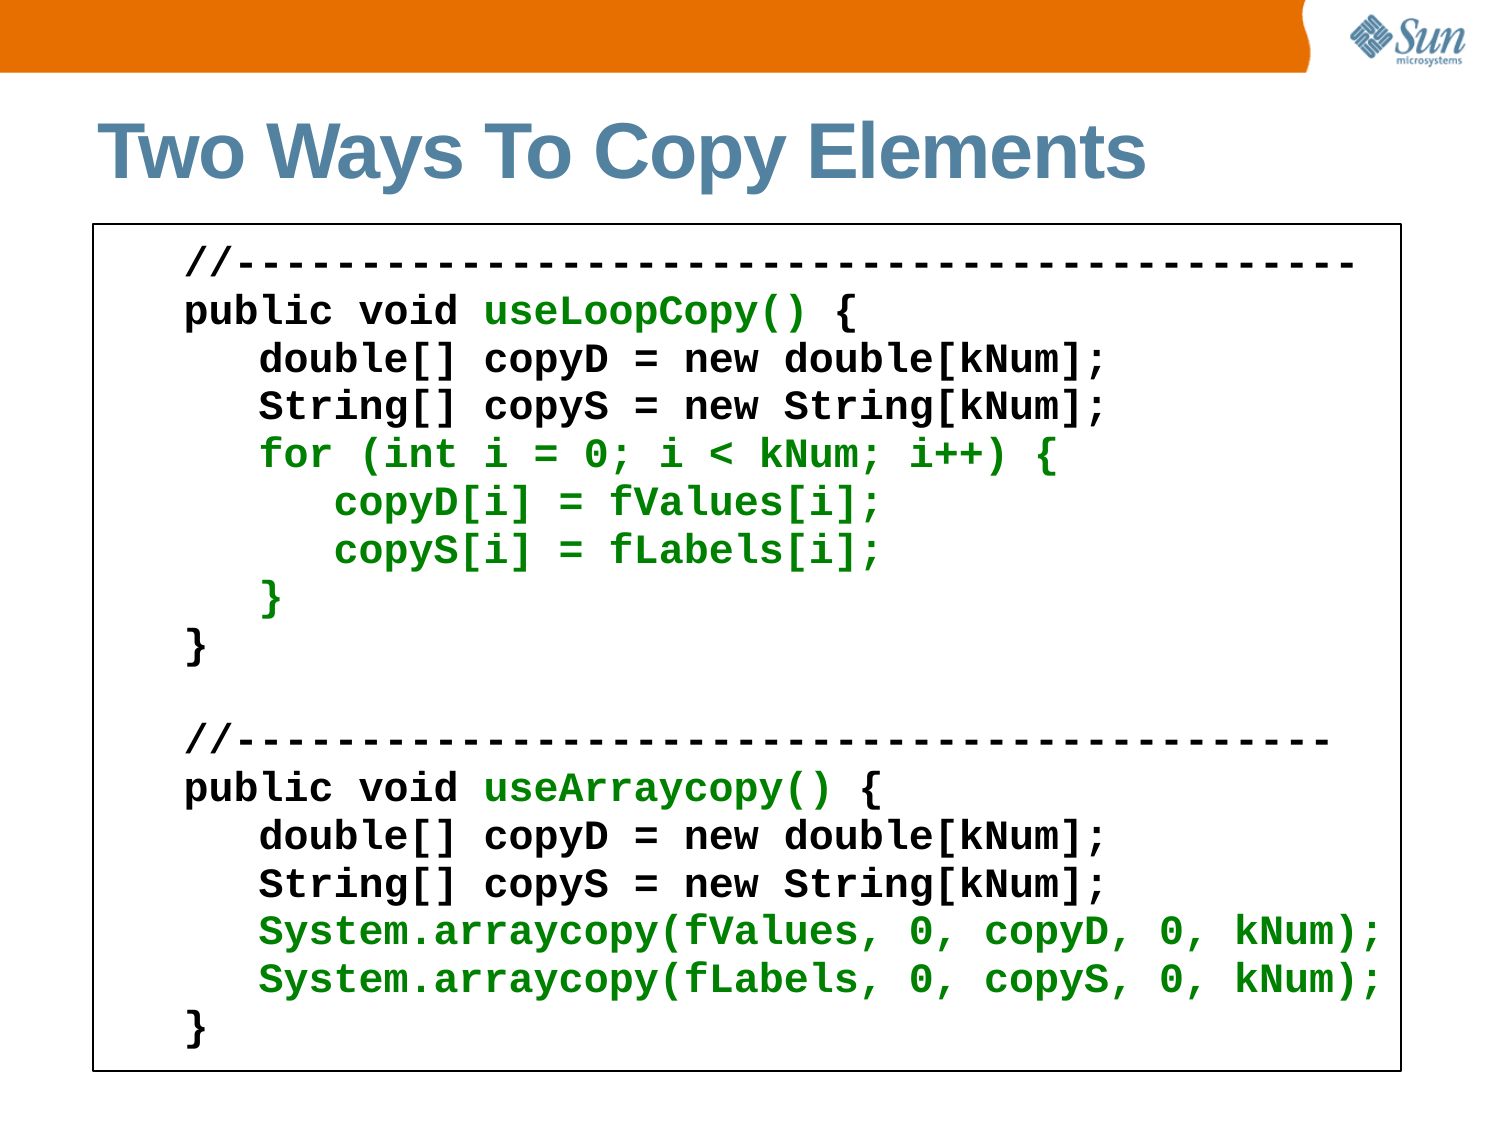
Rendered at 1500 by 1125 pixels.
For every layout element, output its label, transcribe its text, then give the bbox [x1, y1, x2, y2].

picture [0, 0, 1500, 75]
title Two Ways To Copy Elements [97, 115, 1460, 222]
list //--------------------------------------------- public void useLoopCopy() { double[] copyD = new double[kNum]; String[] copyS = new String[kNum]; for (int i = 0; i < kNum; i++) { copyD[i] = fValues[i]; copyS[i] = fLabels[i]; } } //-------------------------------------------- public void useArraycopy() { double[] copyD = new double[kNum]; String[] copyS = new String[kNum]; System.arraycopy(fValues, 0, copyD, 0, kNum); System.arraycopy(fLabels, 0, copyS, 0, kNum); } [93, 223, 1402, 1071]
